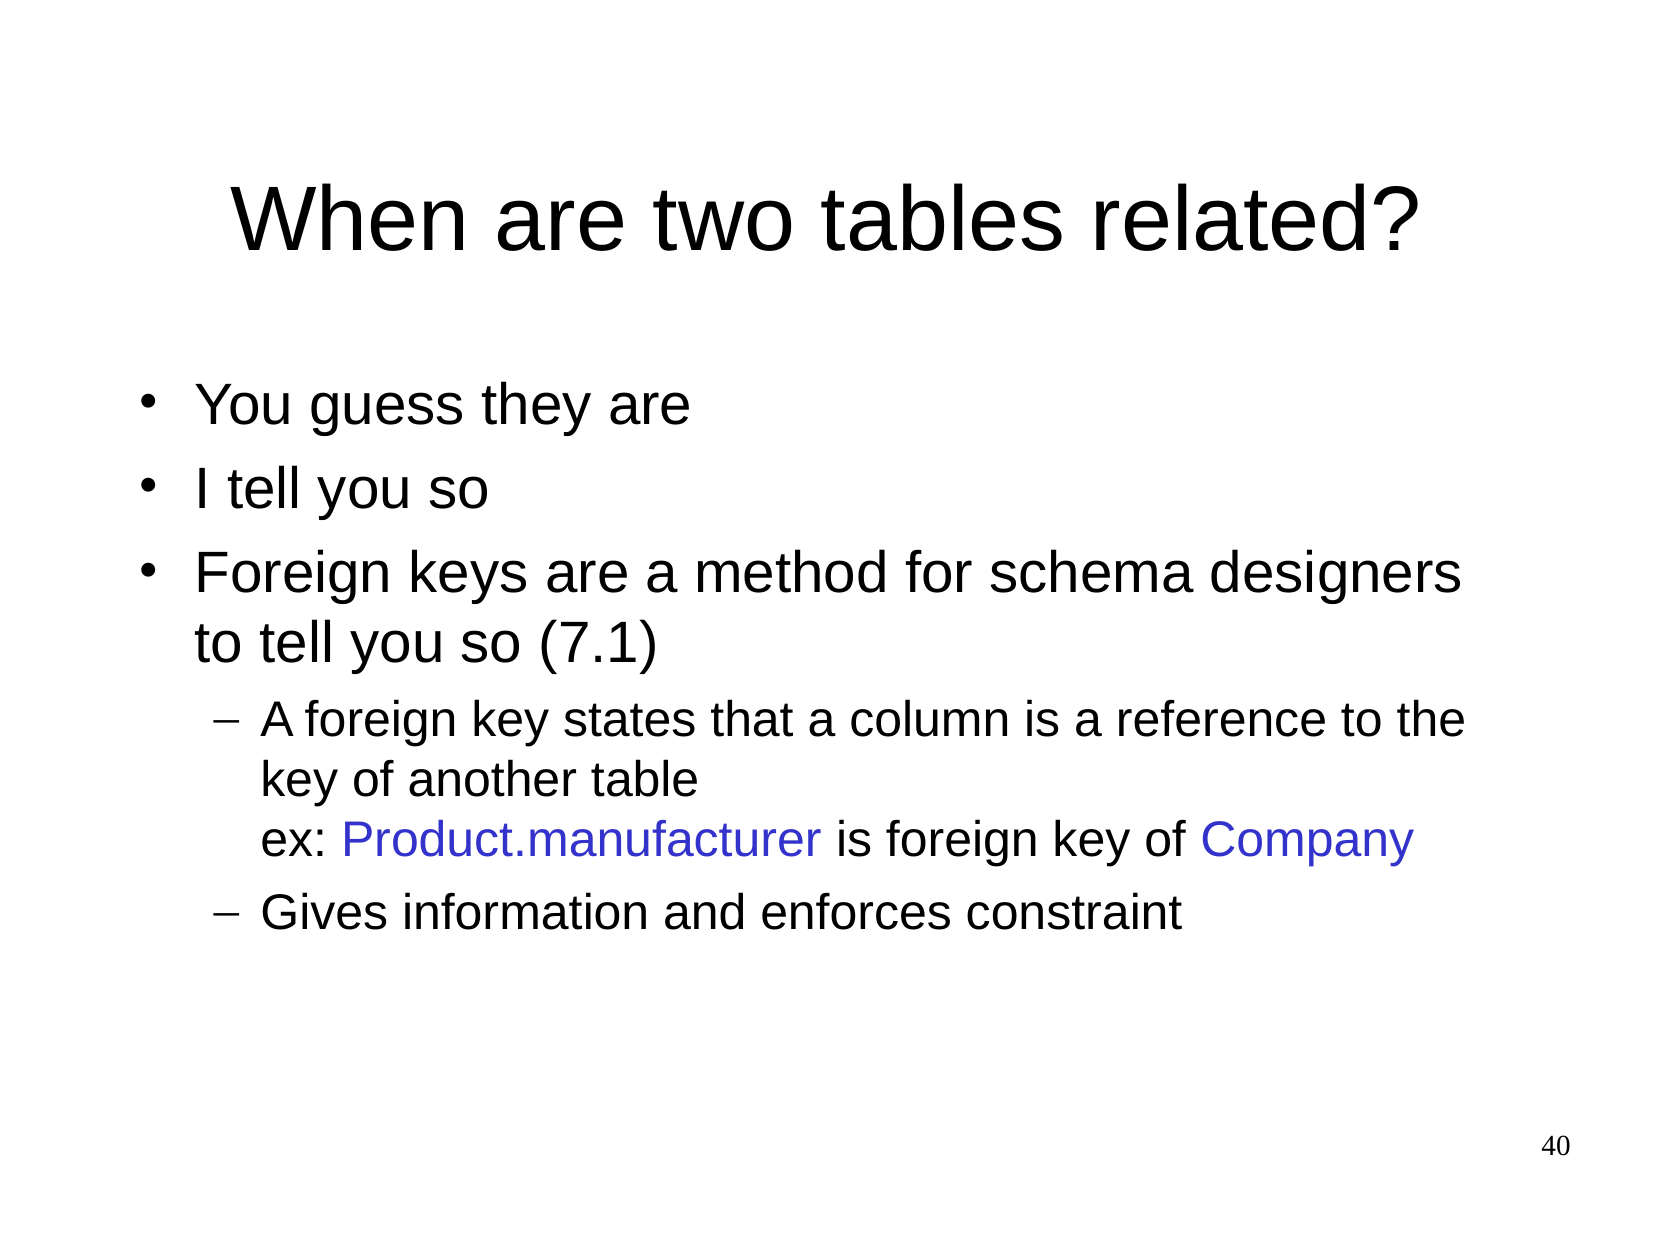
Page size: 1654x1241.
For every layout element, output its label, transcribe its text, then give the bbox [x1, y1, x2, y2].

title When are two tables related? [124, 110, 1530, 317]
list You guess they are I tell you so Foreign keys are a method for schema designers to tell you so (7.1) A foreign key states that a column is a reference to the key of another table ex: Product.manufacturer is foreign key of Company Gives information and enforces constraint [124, 358, 1530, 1103]
